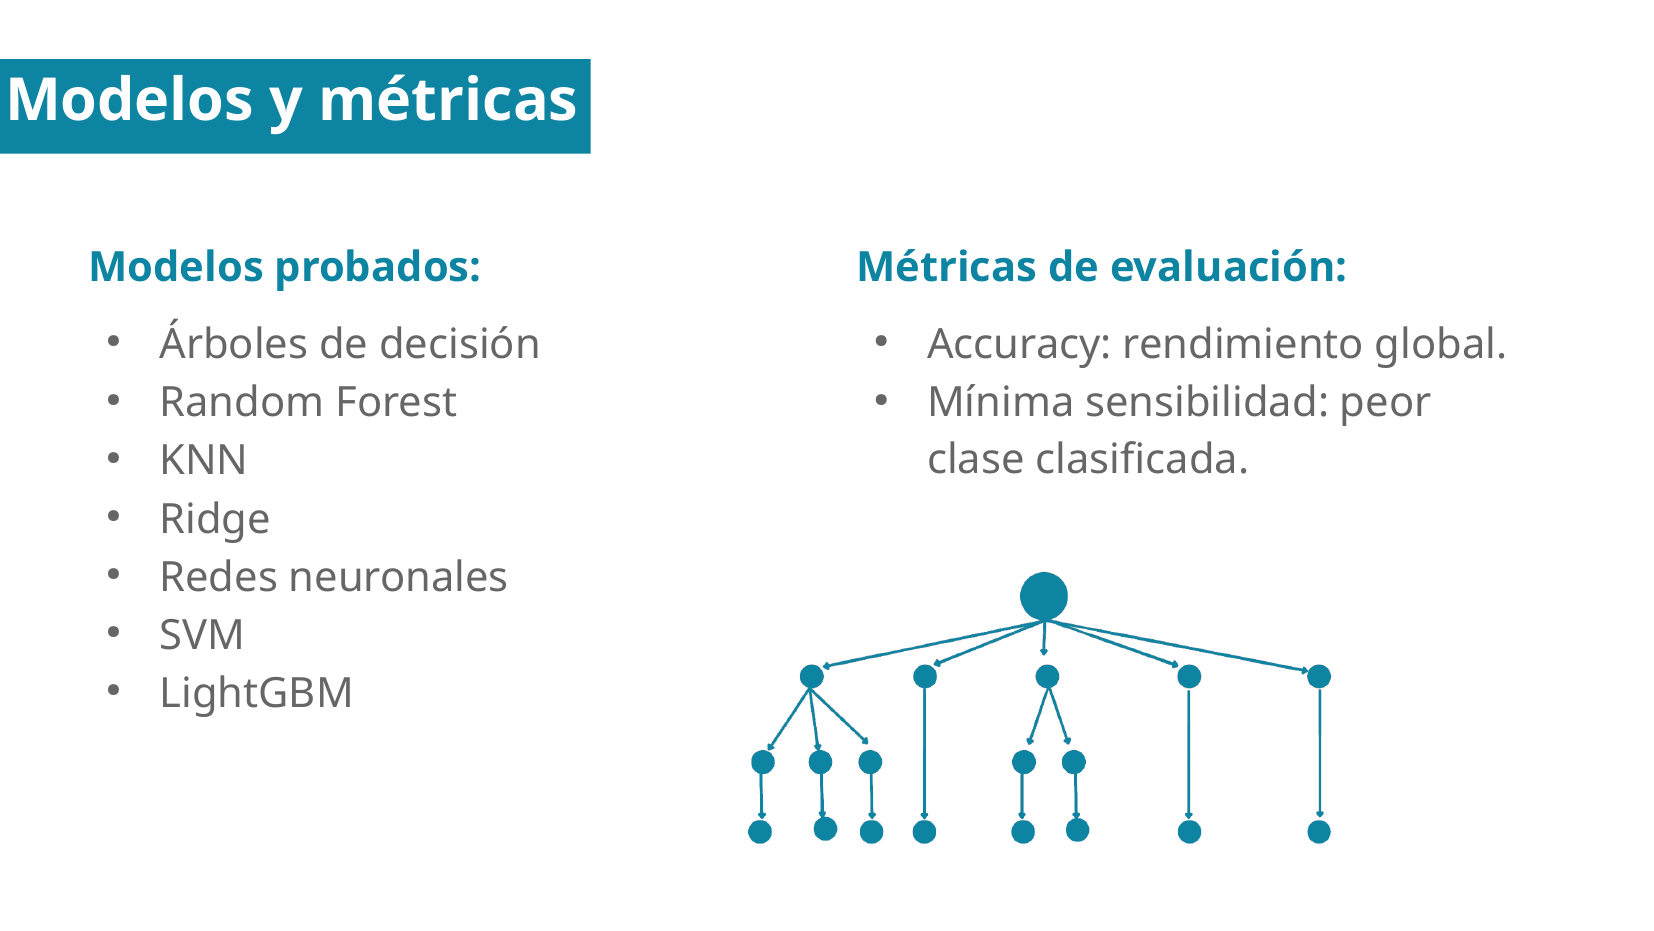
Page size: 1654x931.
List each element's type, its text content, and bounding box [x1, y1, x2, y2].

list Modelos probados: Árboles de decisión Random Forest KNN Ridge Redes neuronales SVM LightGBM [88, 236, 650, 798]
title Modelos y métricas [0, 47, 579, 148]
picture [738, 560, 1348, 857]
list Métricas de evaluación: Accuracy: rendimiento global. Mínima sensibilidad: peor clase clasificada. [856, 236, 1536, 798]
